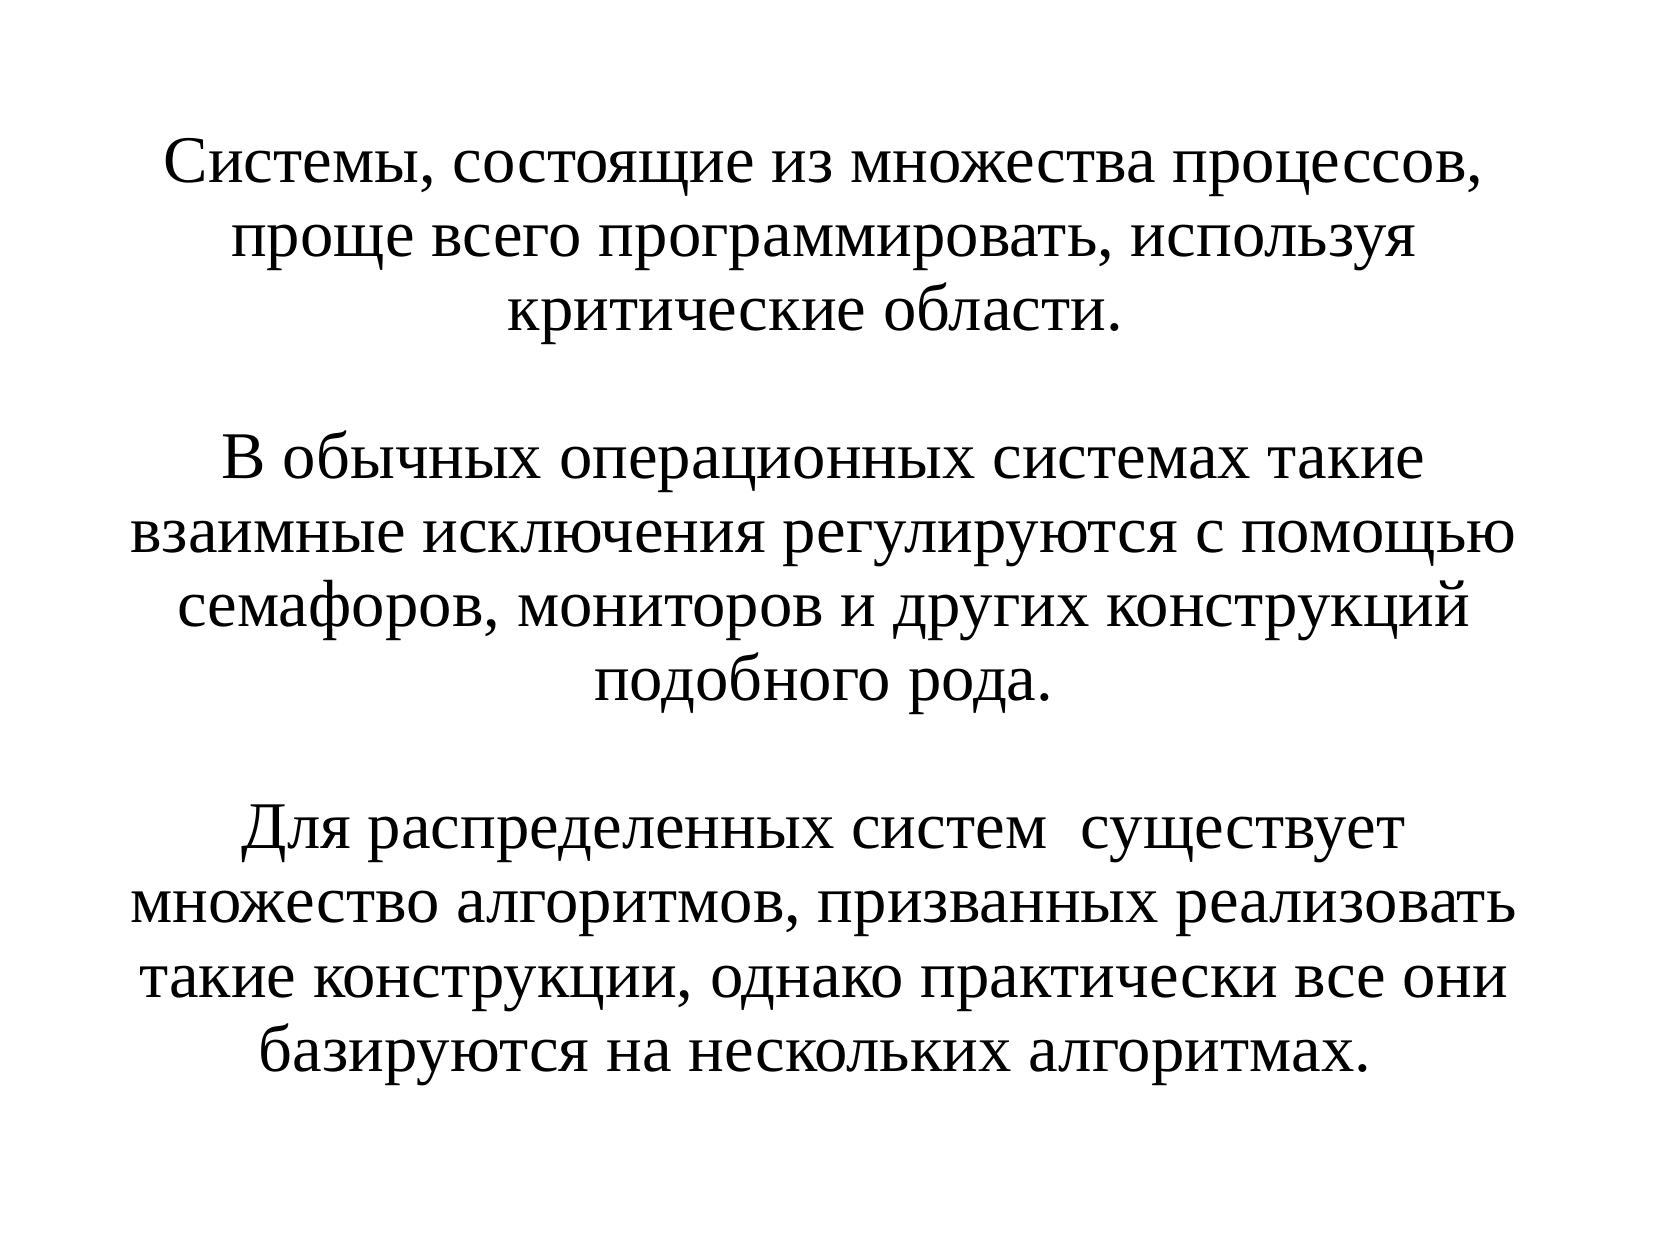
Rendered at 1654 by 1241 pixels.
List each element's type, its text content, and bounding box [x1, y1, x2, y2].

subtitle Системы, состоящие из множества процессов, проще всего программировать, используя критические области. В обычных операционных системах такие взаимные исключения регулируются с помощью семафоров, мониторов и других конструкций подобного рода. Для распределенных систем существует множество алгоритмов, призванных реализовать такие конструкции, однако практически все они базируются на нескольких алгоритмах. [80, 82, 1569, 1127]
